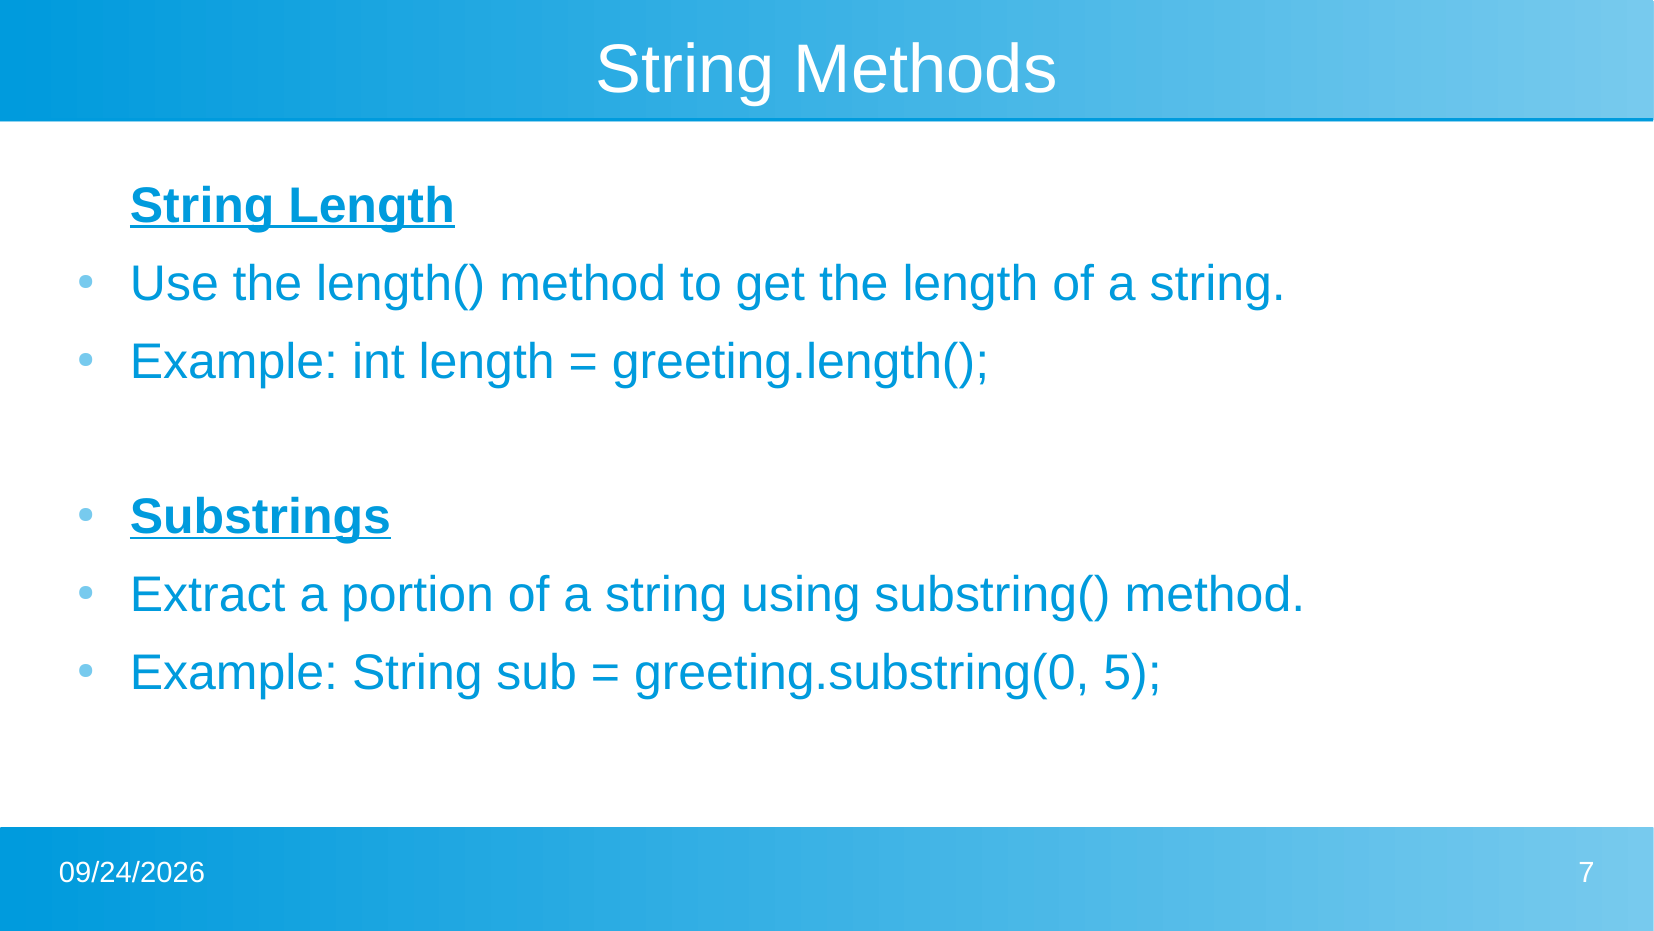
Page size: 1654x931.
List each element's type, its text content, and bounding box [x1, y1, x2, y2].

list String Length Use the length() method to get the length of a string. Example: int length = greeting.length(); Substrings Extract a portion of a string using substring() method. Example: String sub = greeting.substring(0, 5); [59, 177, 1595, 768]
title String Methods [59, 29, 1595, 108]
